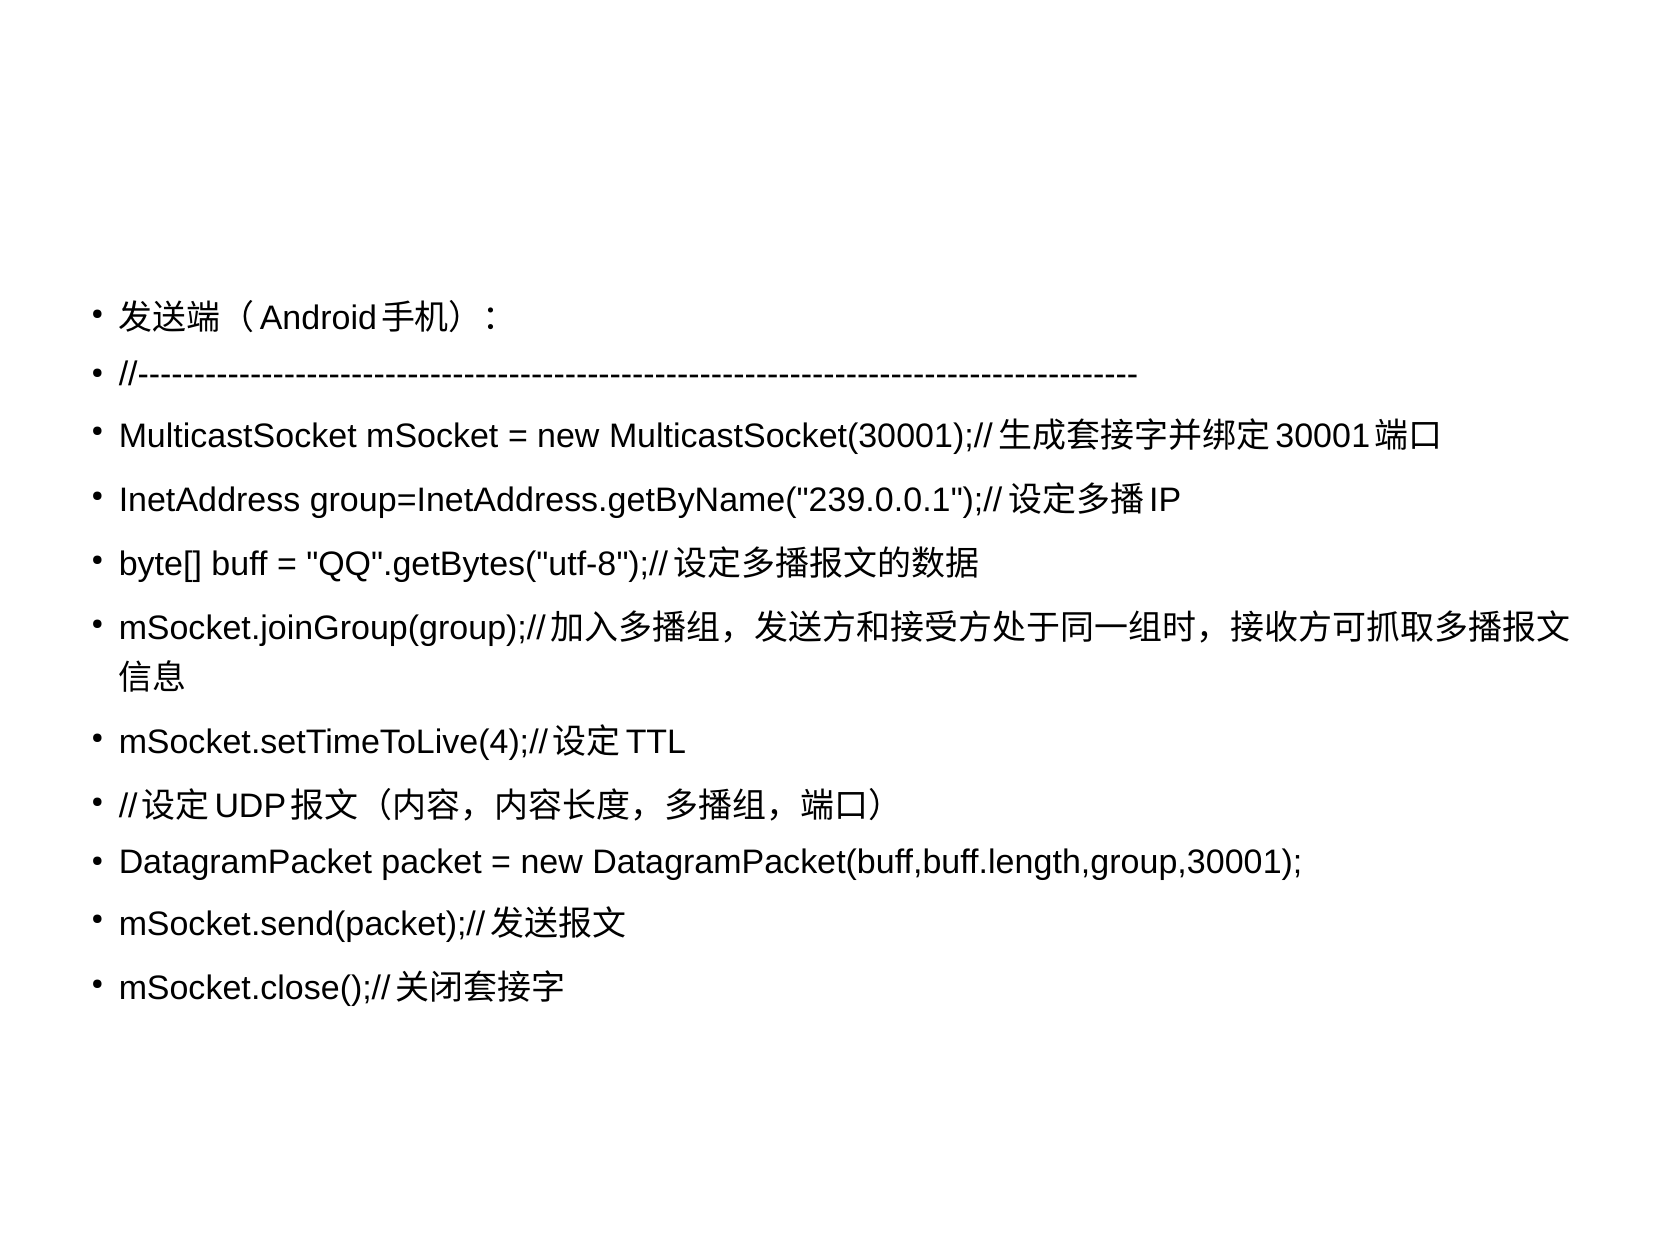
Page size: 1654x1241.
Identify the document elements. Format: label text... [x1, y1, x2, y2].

list 发送端（Android手机）： //----------------------------------------------------------------------------------------- MulticastSocket mSocket = new MulticastSocket(30001);//生成套接字并绑定30001端口 InetAddress group=InetAddress.getByName("239.0.0.1");//设定多播IP byte[] buff = "QQ".getBytes("utf-8");//设定多播报文的数据 mSocket.joinGroup(group);//加入多播组，发送方和接受方处于同一组时，接收方可抓取多播报文信息 mSocket.setTimeToLive(4);//设定TTL //设定UDP报文（内容，内容长度，多播组，端口） DatagramPacket packet = new DatagramPacket(buff,buff.length,group,30001); mSocket.send(packet);//发送报文 mSocket.close();//关闭套接字 [82, 290, 1571, 1010]
